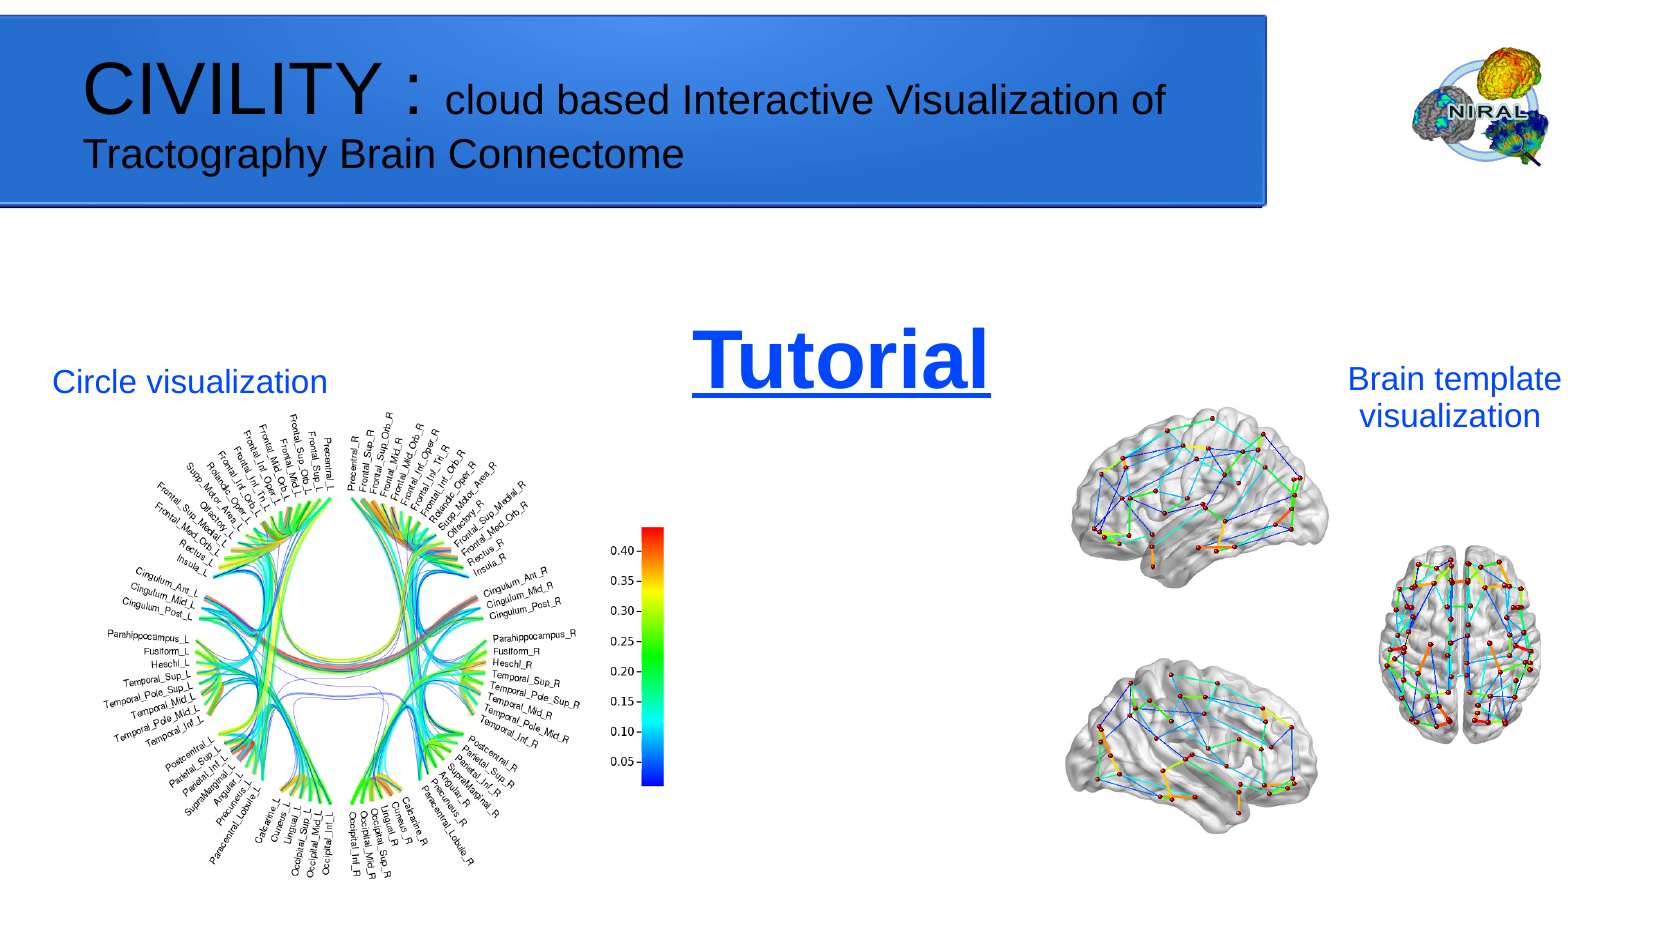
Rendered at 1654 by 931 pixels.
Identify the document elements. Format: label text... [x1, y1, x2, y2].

subtitle Tutorial [345, 285, 1339, 436]
text_box Circle visualization [30, 330, 361, 436]
text_box Brain template visualization [1290, 345, 1621, 451]
picture [1050, 629, 1336, 851]
picture [0, 13, 1270, 212]
picture [1055, 391, 1339, 601]
picture [1361, 524, 1561, 766]
title CIVILITY : cloud based Interactive Visualization of Tractography Brain Connectome [82, 35, 1235, 189]
picture [75, 389, 686, 901]
picture [1395, 20, 1576, 196]
